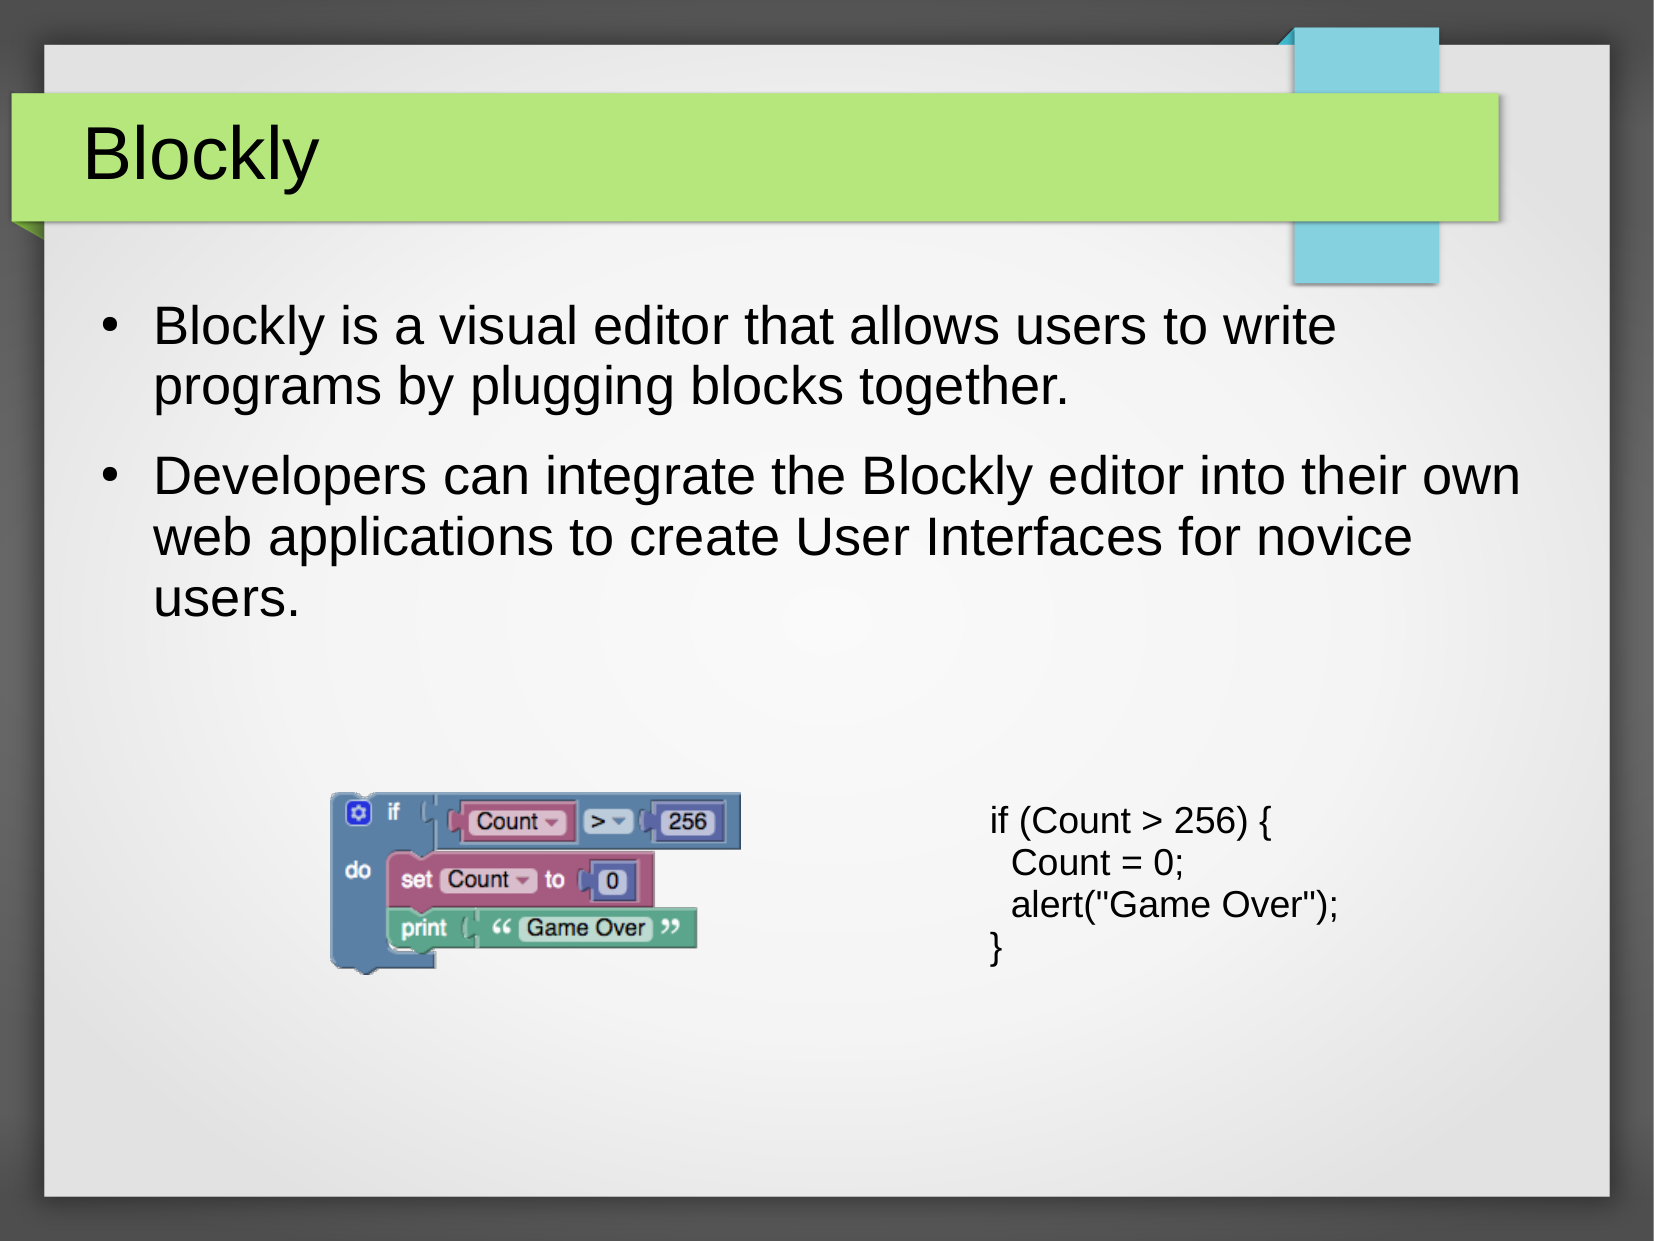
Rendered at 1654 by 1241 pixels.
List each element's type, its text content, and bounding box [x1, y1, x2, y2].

text_box if (Count > 256) { Count = 0; alert("Game Over"); } [975, 792, 1355, 976]
title Blockly [82, 94, 1264, 213]
picture [0, 0, 1654, 1241]
list Blockly is a visual editor that allows users to write programs by plugging blocks together. Developers can integrate the Blockly editor into their own web applications to create User Interfaces for novice users. [82, 295, 1571, 1015]
